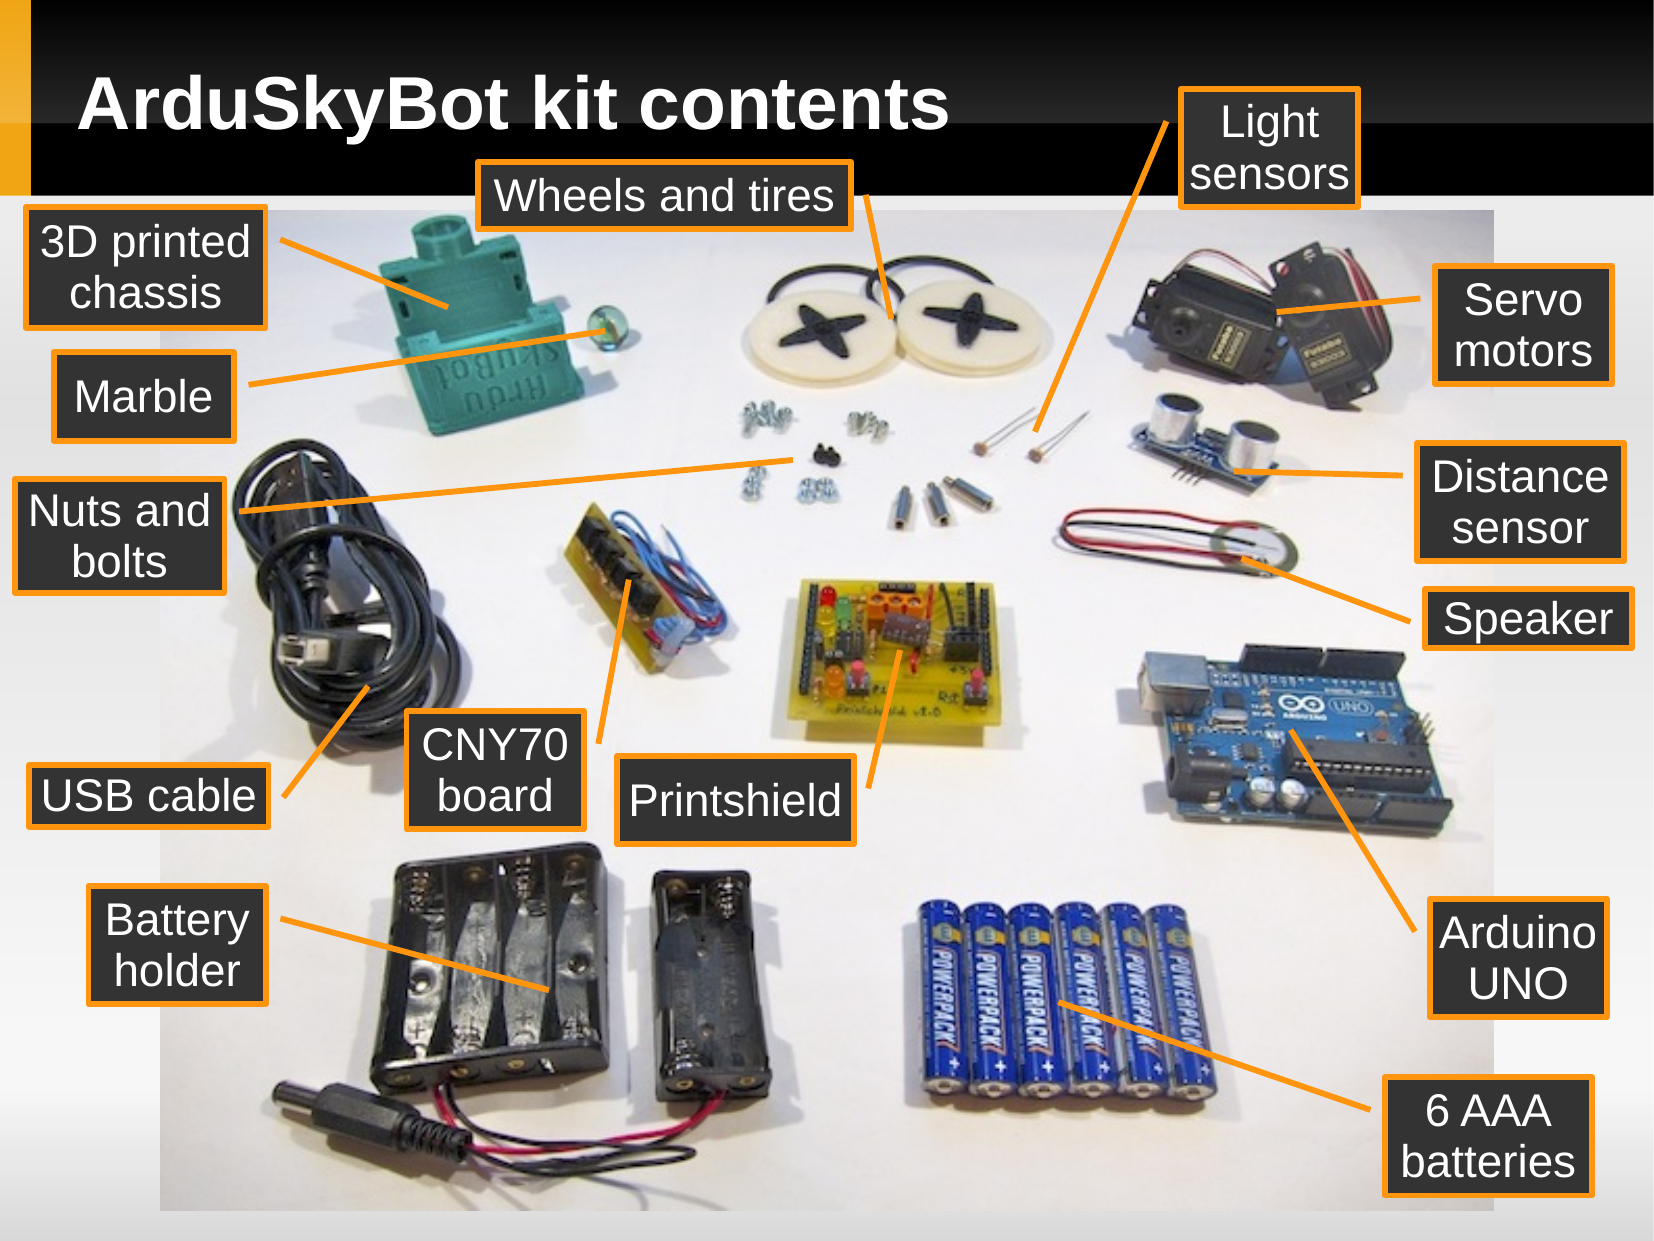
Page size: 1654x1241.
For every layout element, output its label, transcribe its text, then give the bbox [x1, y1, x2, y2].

title ArduSkyBot kit contents [76, 0, 1565, 208]
text_box Distance sensor [1417, 443, 1624, 561]
text_box 3D printed chassis [26, 207, 266, 328]
text_box Marble [54, 352, 234, 441]
text_box Speaker [1425, 589, 1632, 648]
text_box USB cable [29, 765, 269, 827]
text_box Wheels and tires [478, 162, 851, 229]
text_box Arduino UNO [1430, 899, 1607, 1017]
text_box Servo motors [1435, 266, 1612, 384]
text_box 6 AAA batteries [1385, 1077, 1592, 1195]
text_box Battery holder [89, 886, 266, 1004]
text_box Printshield [617, 756, 854, 844]
picture [0, 0, 1654, 1241]
text_box Light sensors [1181, 89, 1358, 207]
text_box CNY70 board [407, 711, 584, 829]
text_box Nuts and bolts [15, 479, 224, 593]
